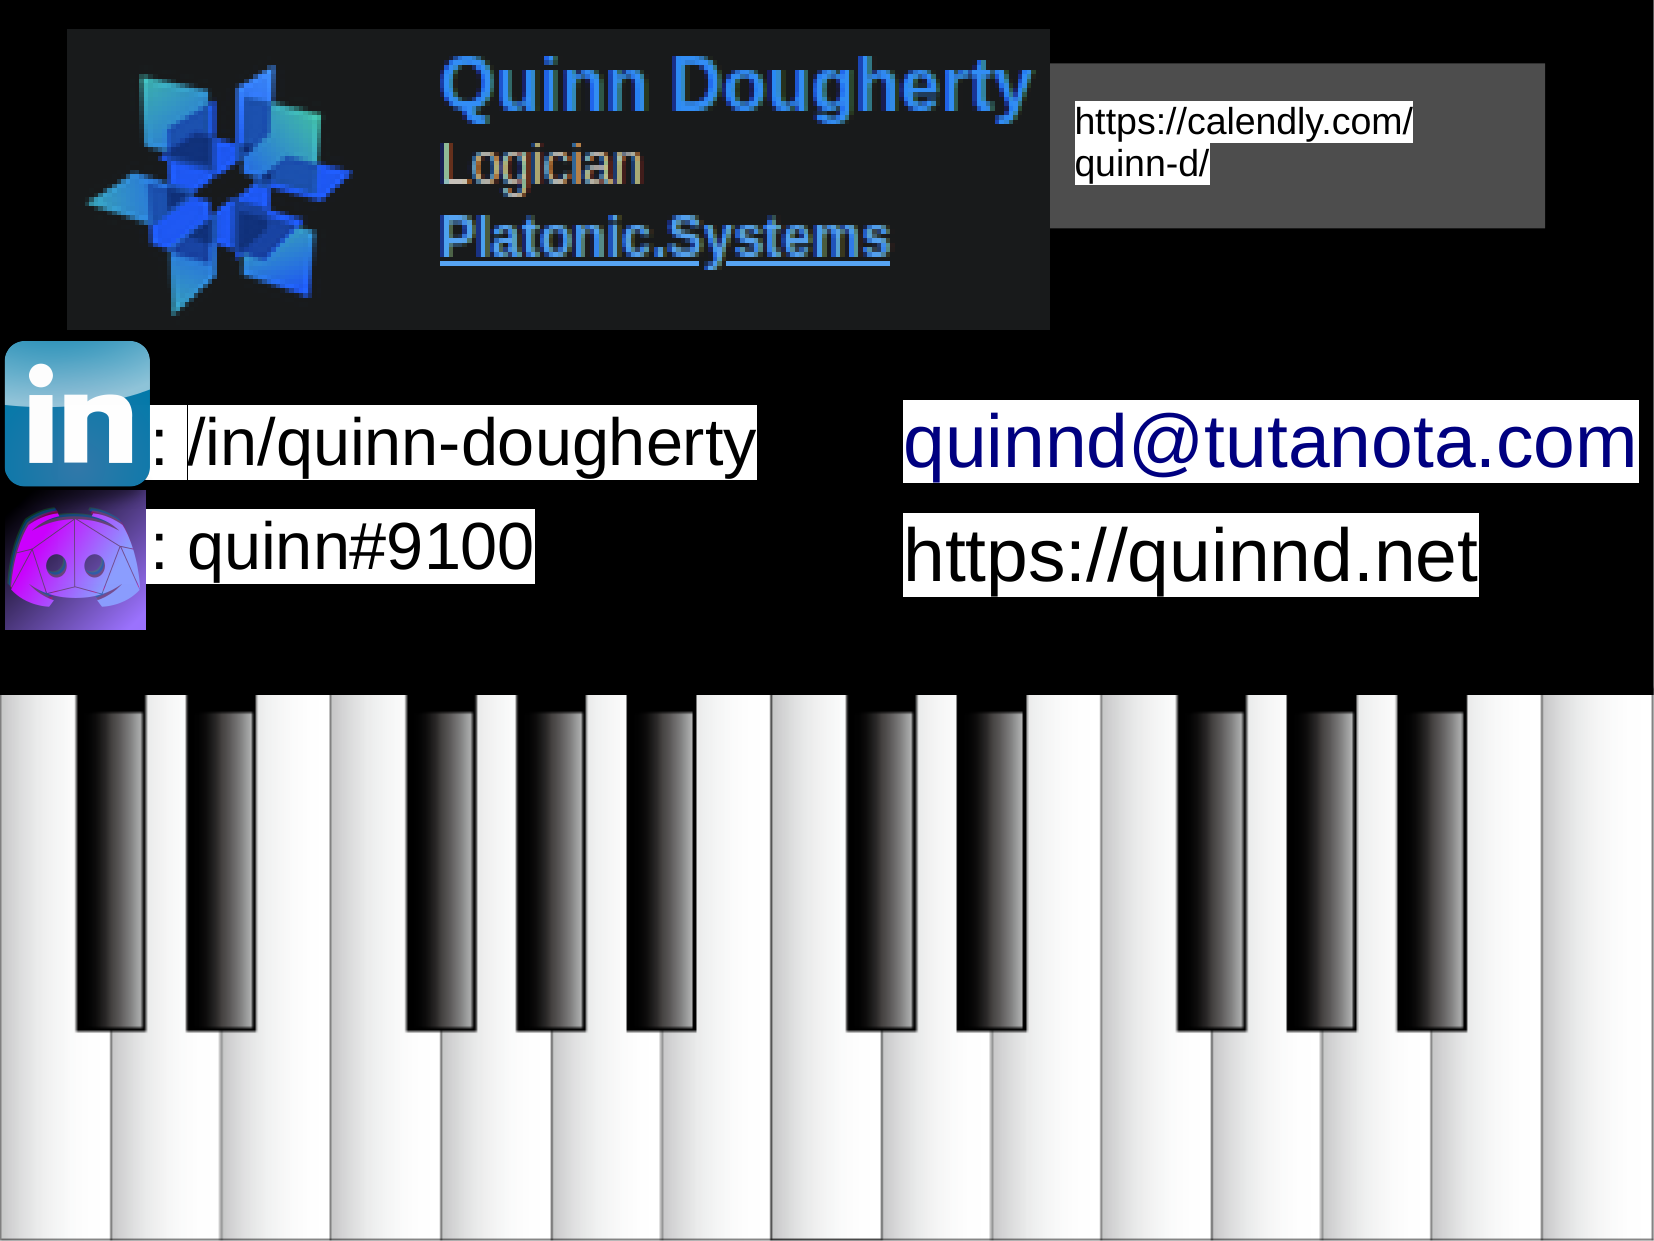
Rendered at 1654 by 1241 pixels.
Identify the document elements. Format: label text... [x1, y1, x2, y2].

picture [0, 695, 1654, 1241]
picture [0, 29, 1050, 631]
list : /in/quinn-dougherty : quinn#9100 [0, 405, 841, 676]
text_box https://calendly.com/quinn-d/ [1059, 93, 1516, 211]
text_box quinnd@tutanota.com https://quinnd.net [817, 392, 1654, 605]
